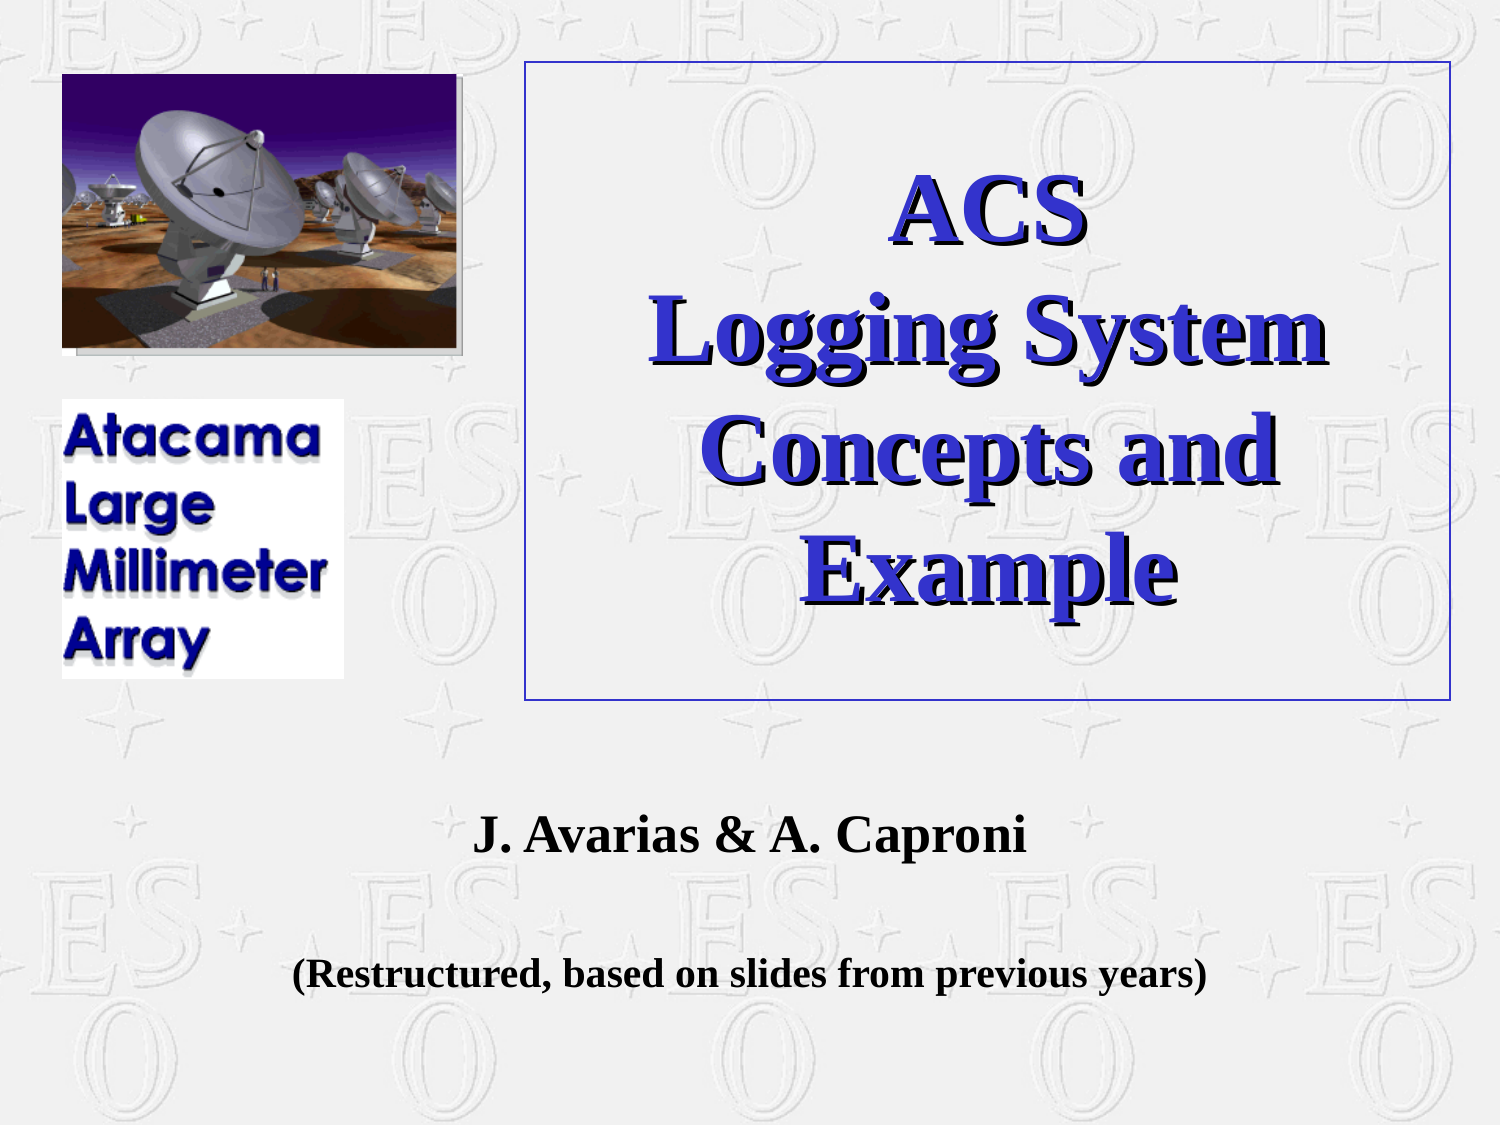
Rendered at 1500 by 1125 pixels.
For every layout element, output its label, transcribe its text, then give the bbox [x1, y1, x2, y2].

title ACS Logging System Concepts and Example [524, 62, 1450, 700]
picture [0, 0, 1500, 1125]
text_box J. Avarias & A. Caproni (Restructured, based on slides from previous years) [131, 790, 1369, 1004]
